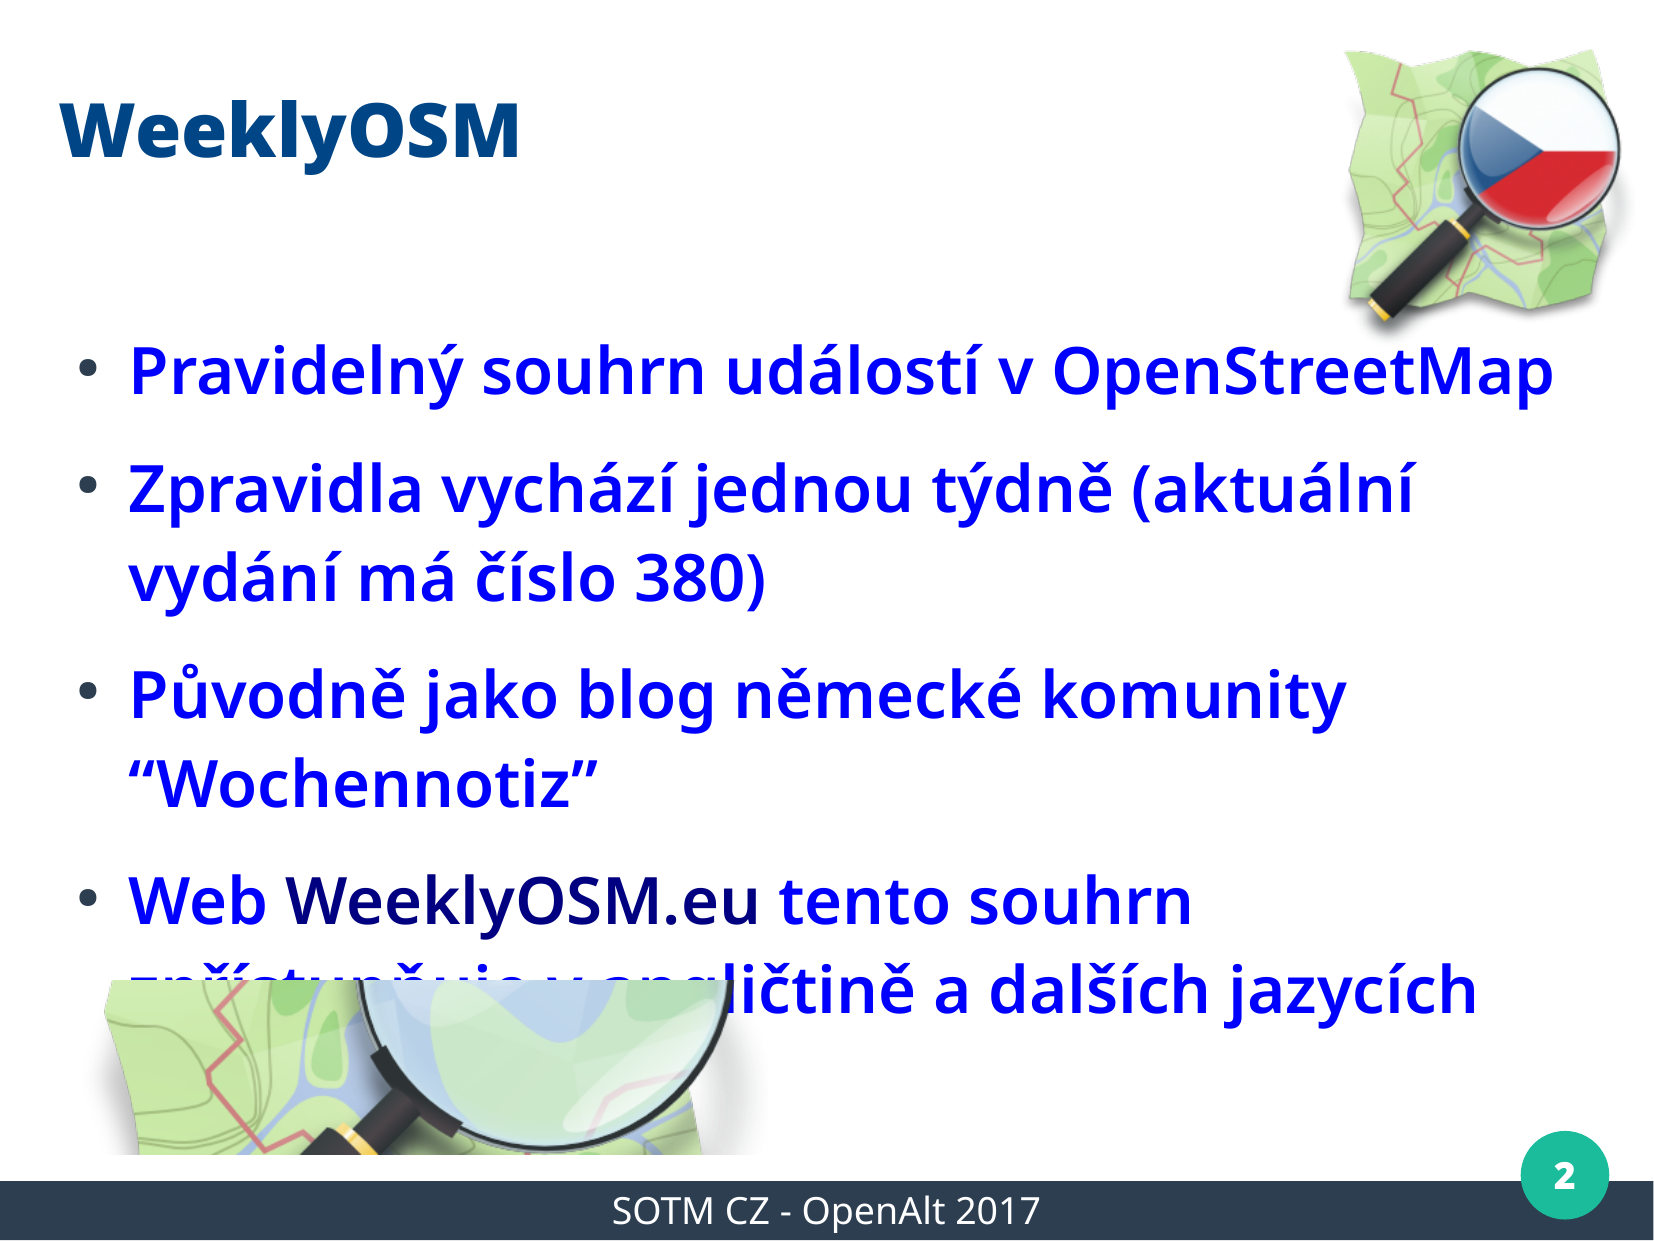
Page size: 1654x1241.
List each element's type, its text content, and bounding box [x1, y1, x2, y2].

title WeeklyOSM [59, 49, 1347, 207]
picture [1334, 49, 1635, 350]
picture [69, 980, 768, 1155]
list Pravidelný souhrn událostí v OpenStreetMap Zpravidla vychází jednou týdně (aktuální vydání má číslo 380) Původně jako blog německé komunity “Wochennotiz” Web WeeklyOSM.eu tento souhrn zpřístupňuje v angličtině a dalších jazycích [59, 324, 1595, 1152]
